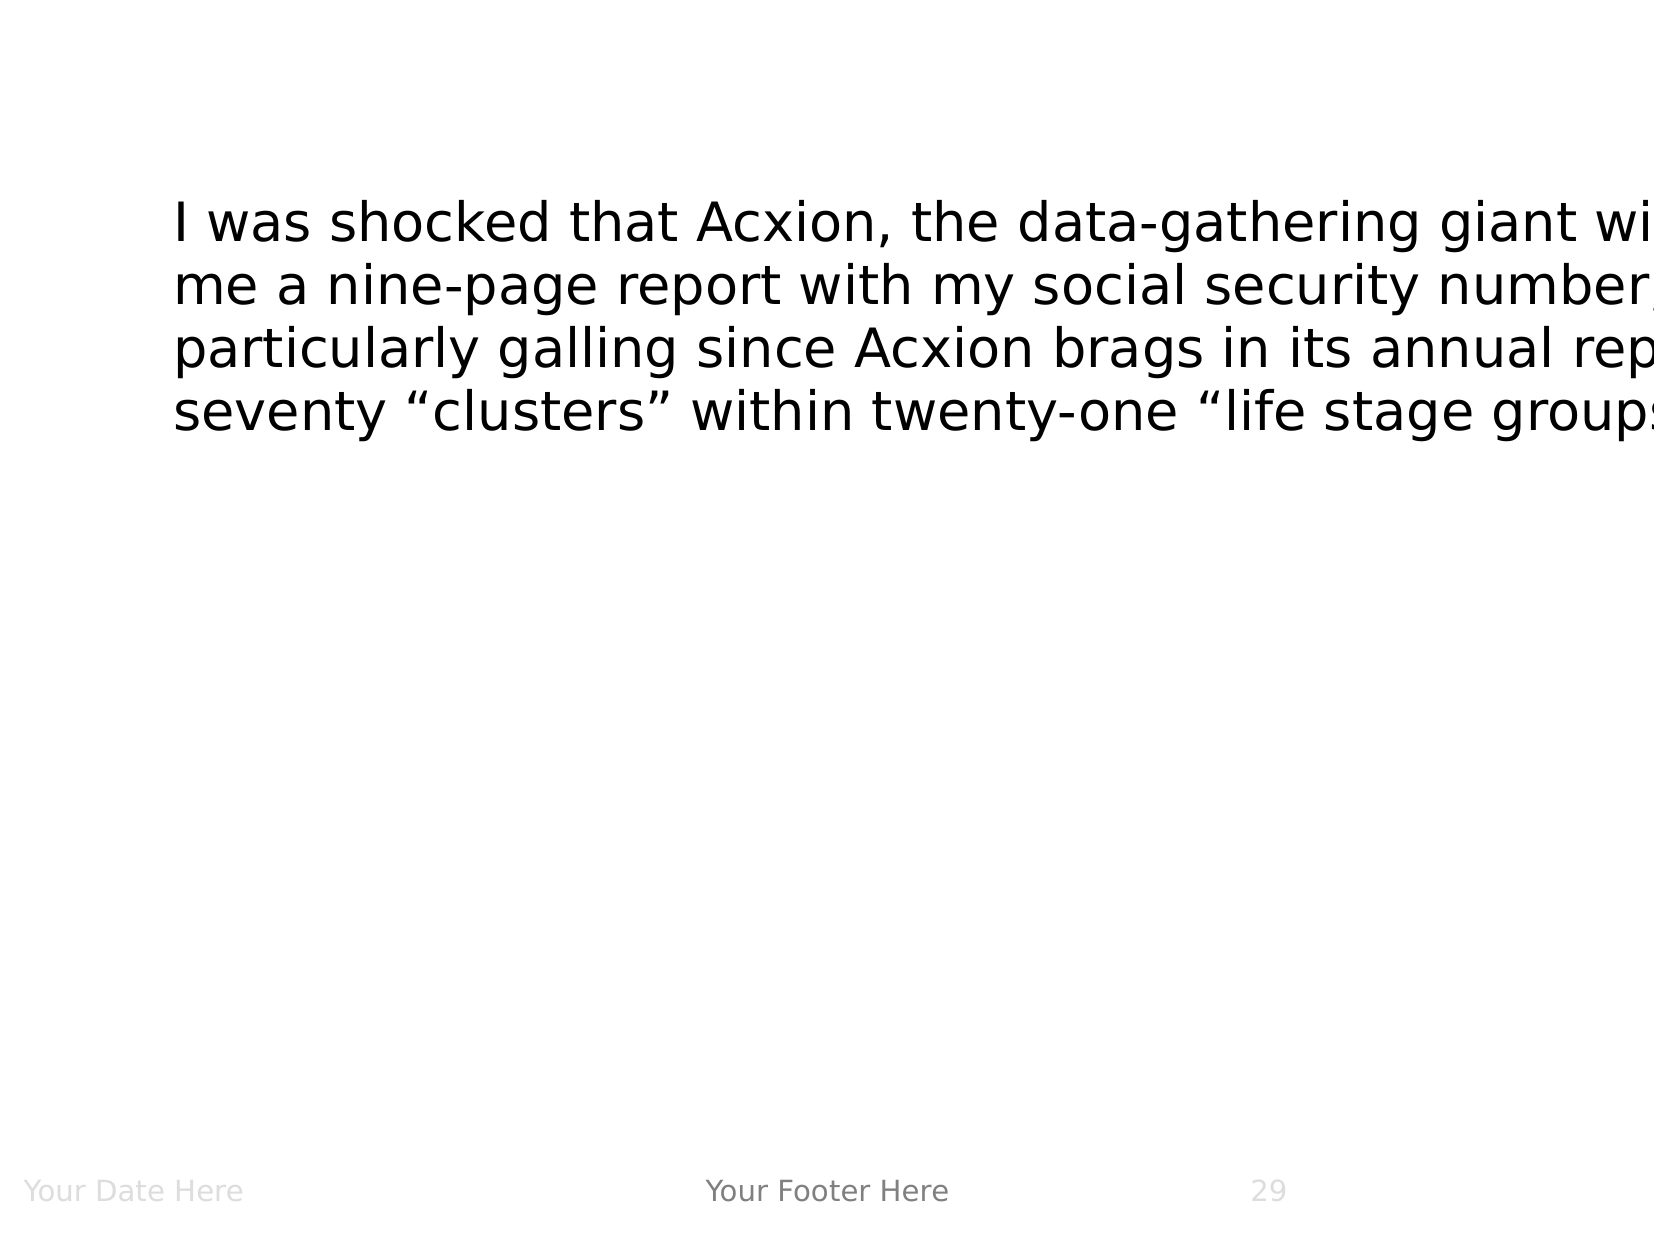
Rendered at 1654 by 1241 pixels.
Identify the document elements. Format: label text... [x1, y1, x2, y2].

text_box Your Footer Here [565, 1172, 1090, 1241]
text_box I was shocked that Acxion, the data-gathering giant with annual sales of $1.1 billion, asked me to send a $5 check as a processing fee to obtain my data. But I sent it, gritting my teeth. One month later, Acxion sent me a nine-page report with my social security number, birth date, voter registration, and addresses dating back to childhood. None of the information that Acxion sells about my interests was provided. This was particularly galling since Acxion brags in its annual report that it has more than “3,000 propensities for nearly every U.S. consumer.” One of its main products is the PersonicX database, which lumps people into seventy “clusters” within twenty-one “life stage groups.” [158, 183, 1487, 1043]
text_box Your Date Here [23, 1172, 409, 1241]
text_box [1250, 1172, 1636, 1241]
